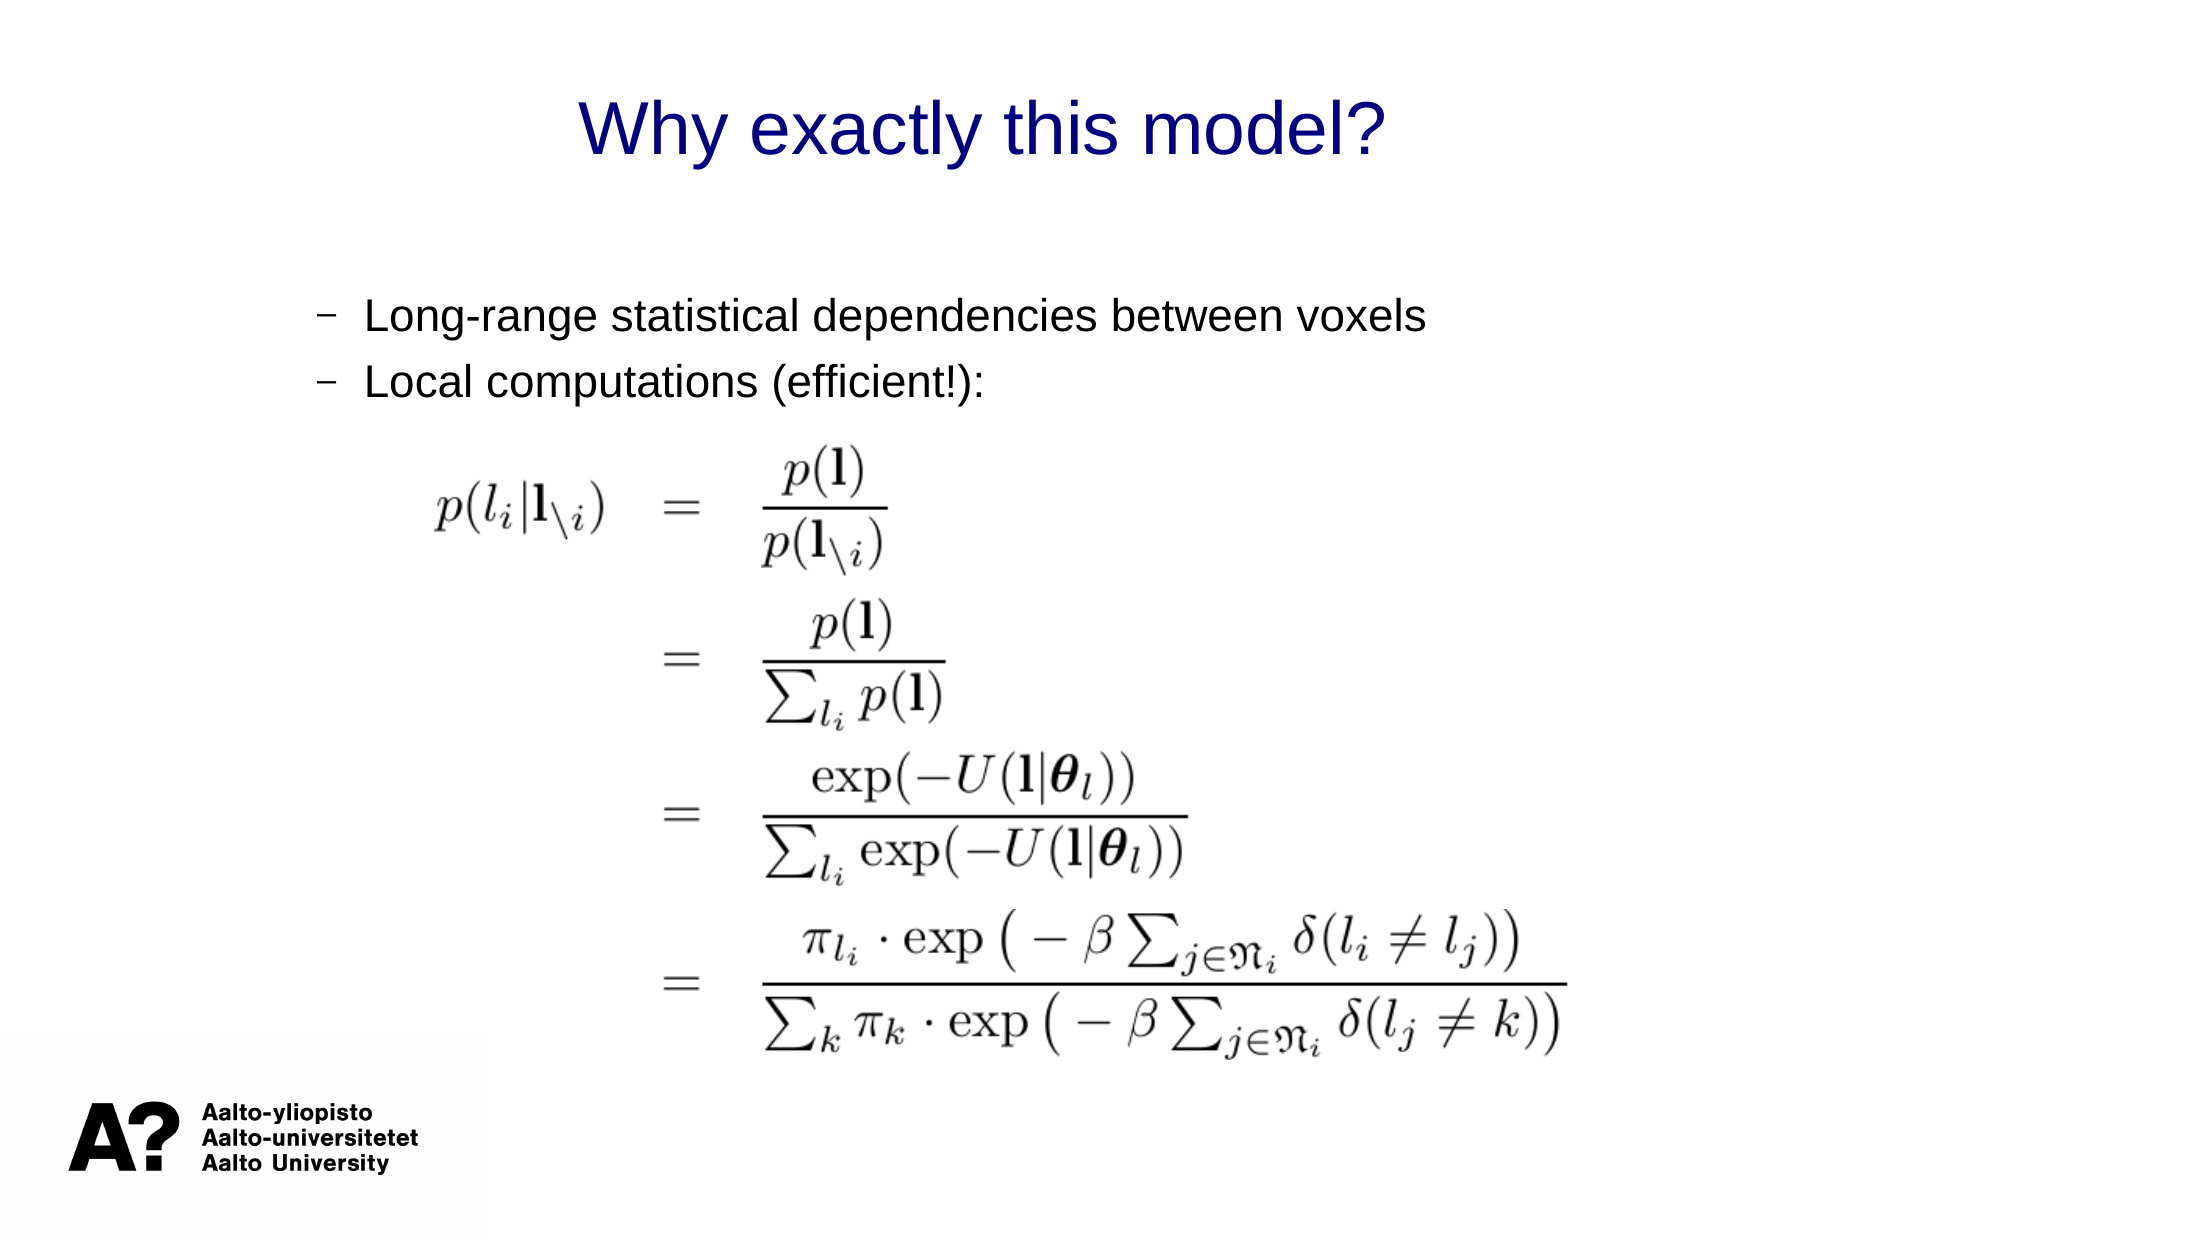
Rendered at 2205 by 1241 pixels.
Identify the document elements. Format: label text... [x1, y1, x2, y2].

list Long-range statistical dependencies between voxels Local computations (efficient!): [227, 278, 1653, 450]
picture [433, 438, 1204, 892]
title Why exactly this model? [326, 65, 1640, 179]
picture [647, 909, 1569, 1071]
picture [0, 1035, 488, 1239]
